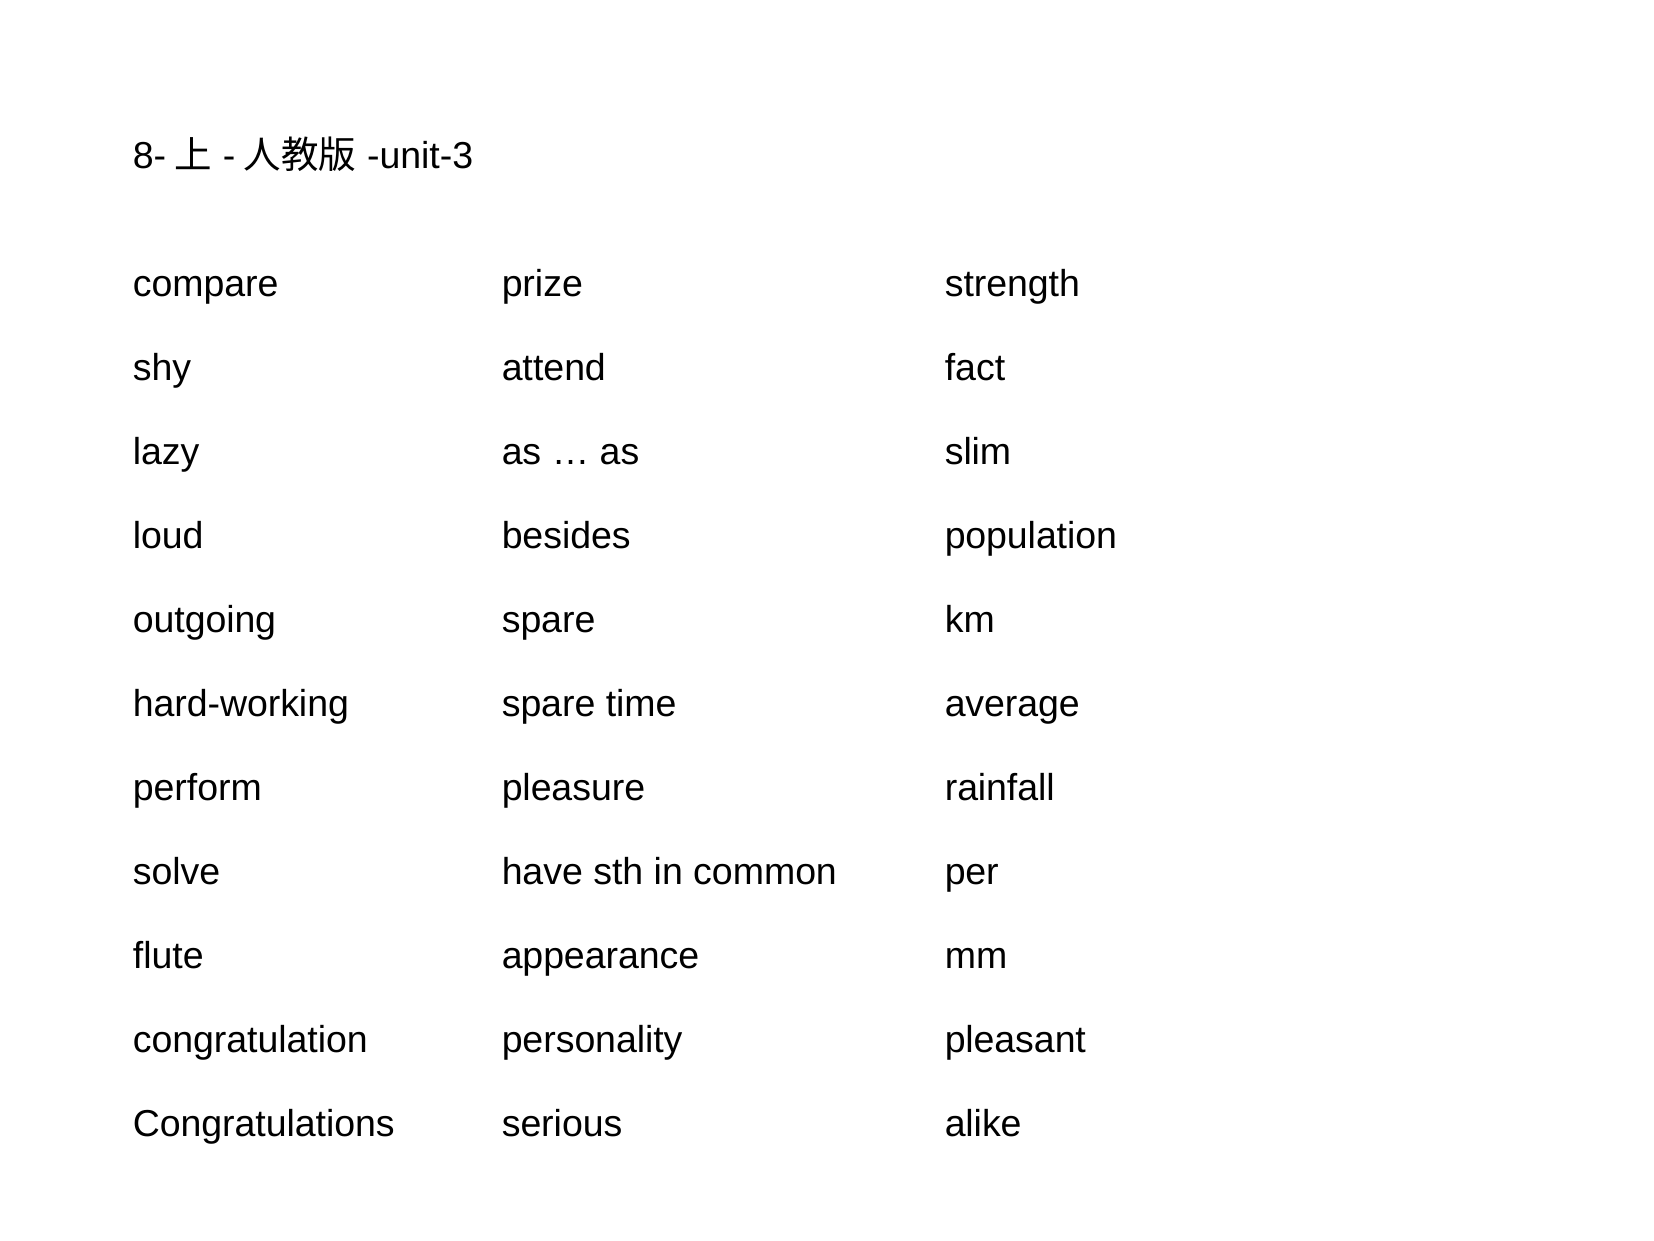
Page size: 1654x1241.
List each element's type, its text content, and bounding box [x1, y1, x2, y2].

text_box 8-上-人教版-unit-3 compare prize strength shy attend fact lazy as … as slim loud besides population outgoing spare km hard-working spare time average perform pleasure rainfall solve have sth in common per flute appearance mm congratulation personality pleasant Congratulations serious alike [118, 117, 1536, 1142]
